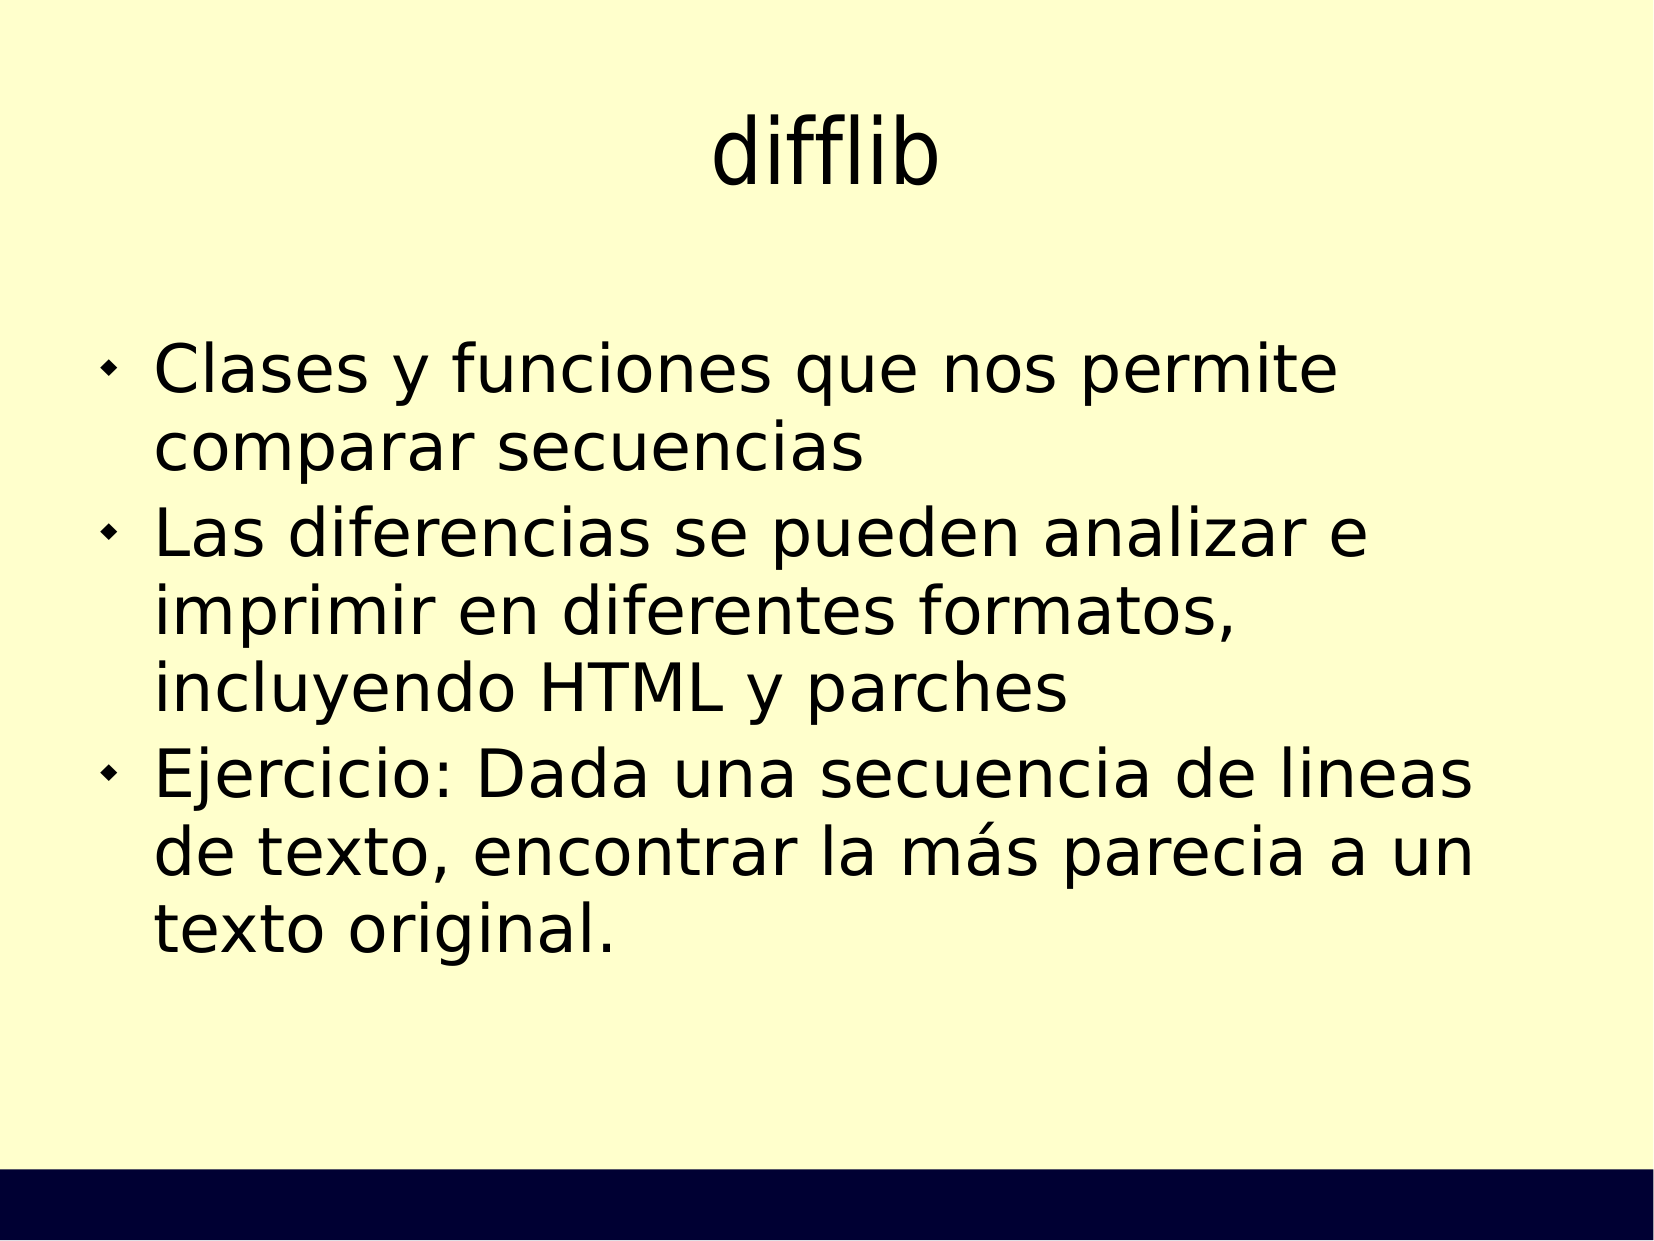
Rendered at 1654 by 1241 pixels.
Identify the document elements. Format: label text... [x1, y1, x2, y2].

list Clases y funciones que nos permite comparar secuencias Las diferencias se pueden analizar e imprimir en diferentes formatos, incluyendo HTML y parches Ejercicio: Dada una secuencia de lineas de texto, encontrar la más parecia a un texto original. [82, 290, 1538, 1010]
title difflib [82, 49, 1571, 257]
